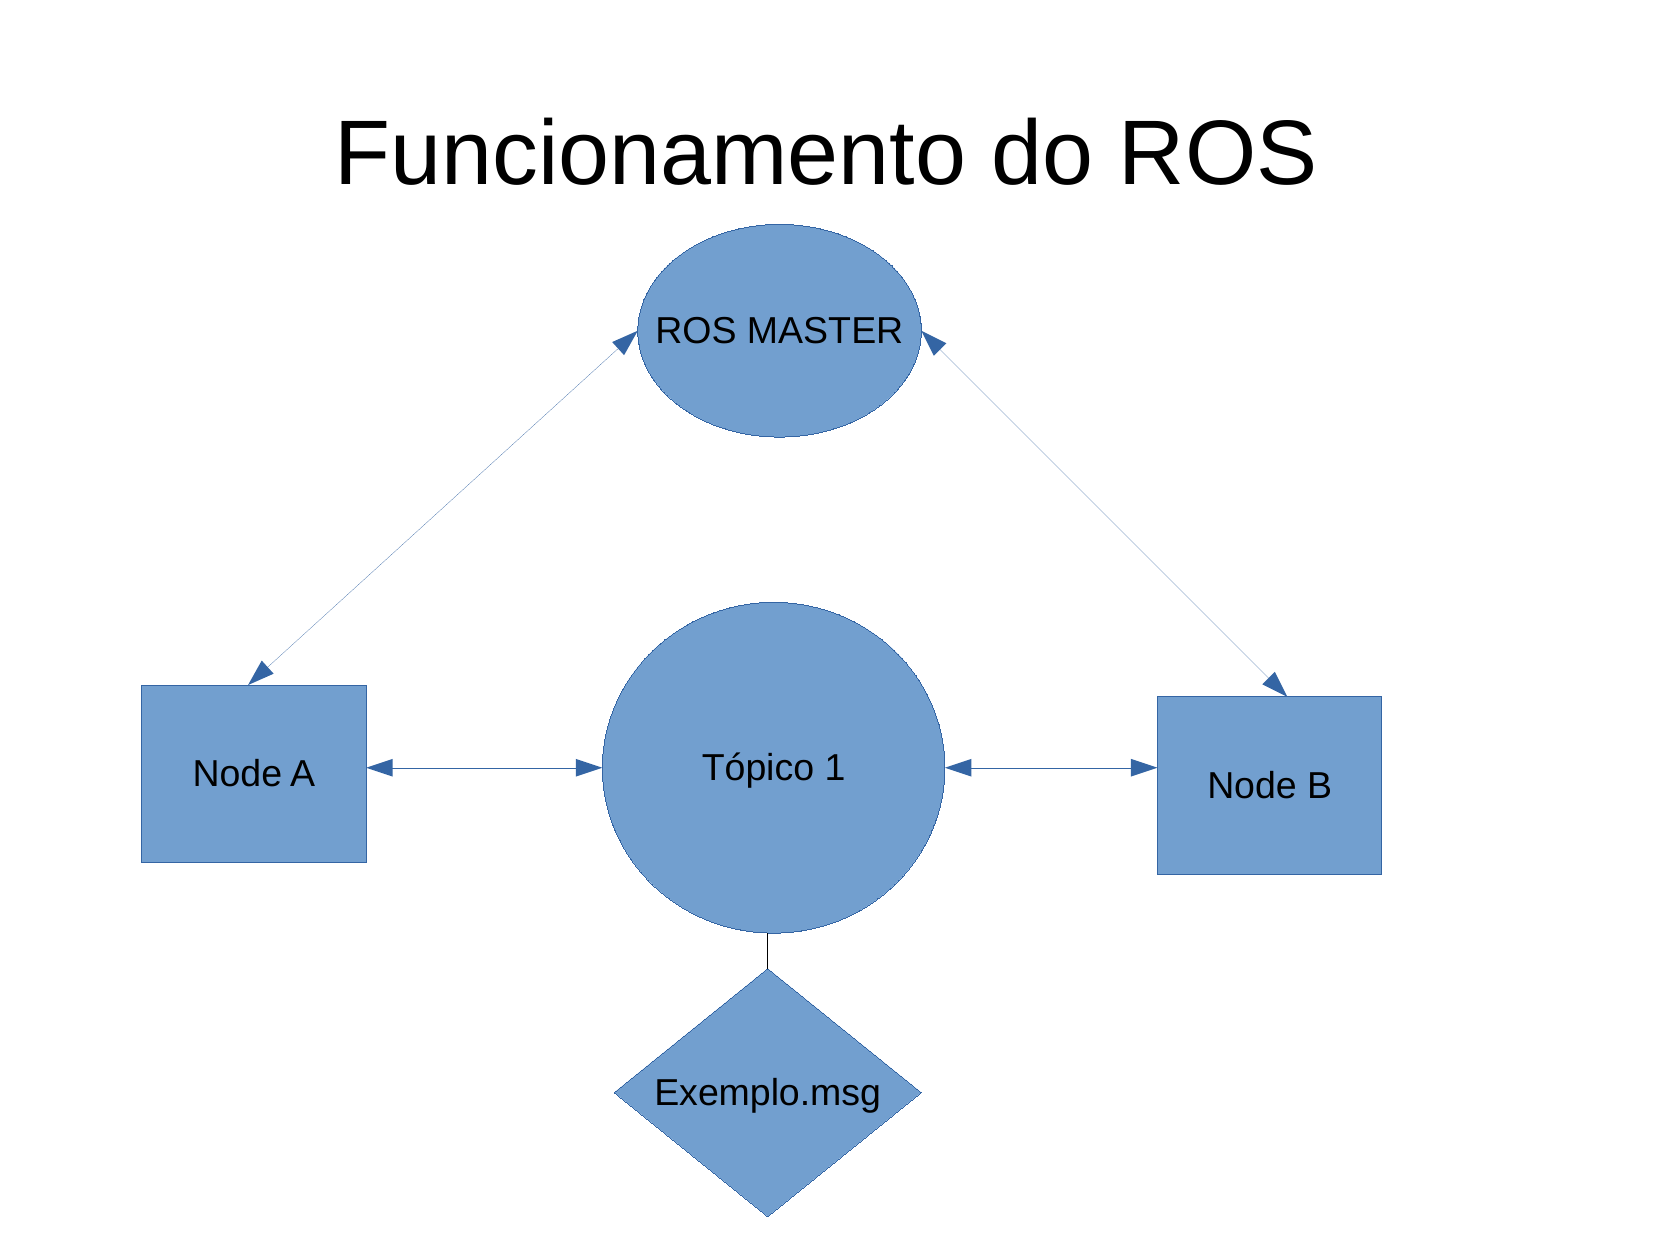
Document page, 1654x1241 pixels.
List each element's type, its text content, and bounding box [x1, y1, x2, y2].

text_box Node B [1157, 696, 1382, 875]
text_box Tópico 1 [602, 602, 945, 934]
title Funcionamento do ROS [82, 49, 1571, 257]
text_box Node A [141, 685, 367, 863]
text_box ROS MASTER [637, 224, 922, 438]
text_box Exemplo.msg [614, 968, 922, 1217]
